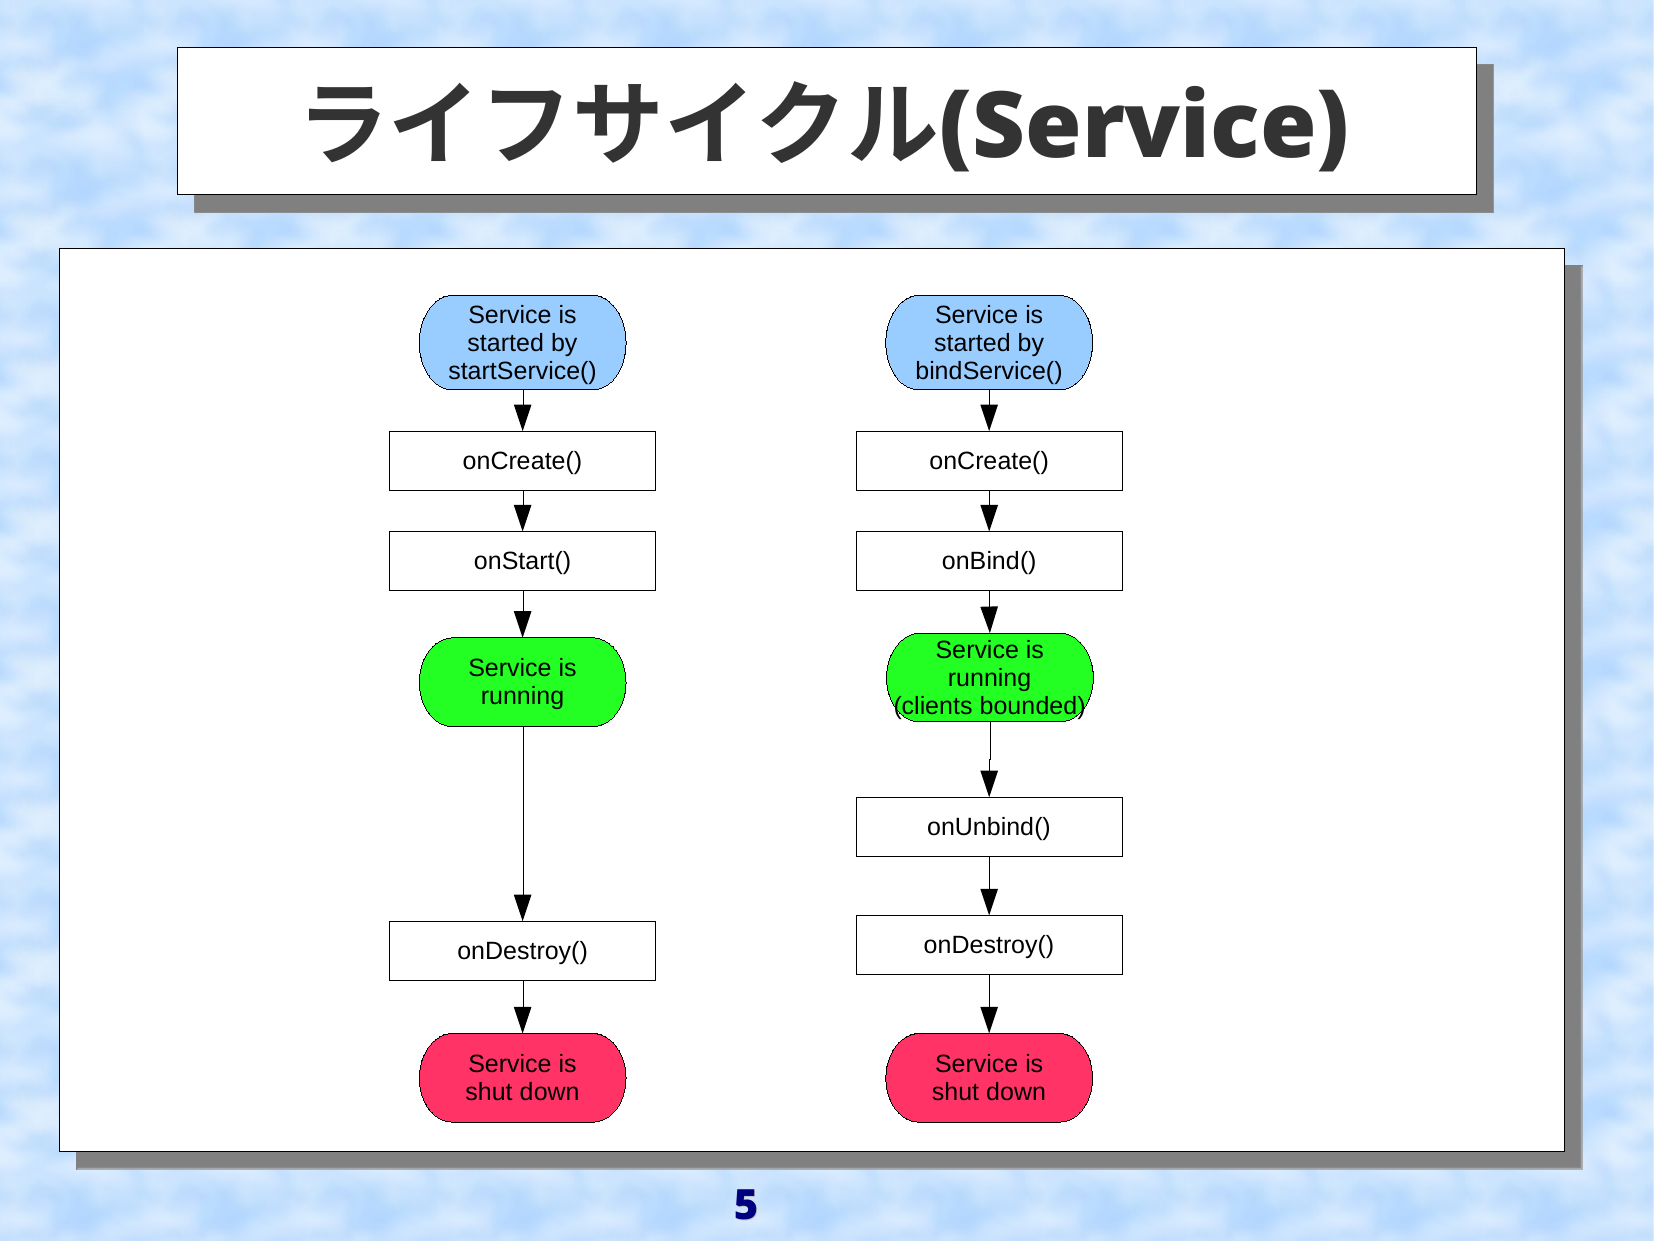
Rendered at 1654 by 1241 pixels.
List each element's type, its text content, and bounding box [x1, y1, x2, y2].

text_box onStart() [389, 531, 656, 591]
text_box Service is shut down [419, 1033, 627, 1123]
title ライフサイクル(Service) [218, 47, 1430, 189]
picture [0, 0, 1654, 1241]
text_box Service is started by startService() [419, 295, 627, 390]
text_box onUnbind() [856, 797, 1123, 857]
text_box onDestroy() [856, 915, 1123, 975]
text_box Service is started by bindService() [885, 295, 1093, 390]
text_box onCreate() [389, 431, 656, 491]
text_box Service is shut down [885, 1033, 1093, 1123]
text_box Service is running [419, 637, 627, 727]
text_box onBind() [856, 531, 1123, 591]
text_box Service is running (clients bounded) [886, 633, 1094, 722]
text_box onDestroy() [389, 921, 656, 981]
text_box onCreate() [856, 431, 1123, 491]
